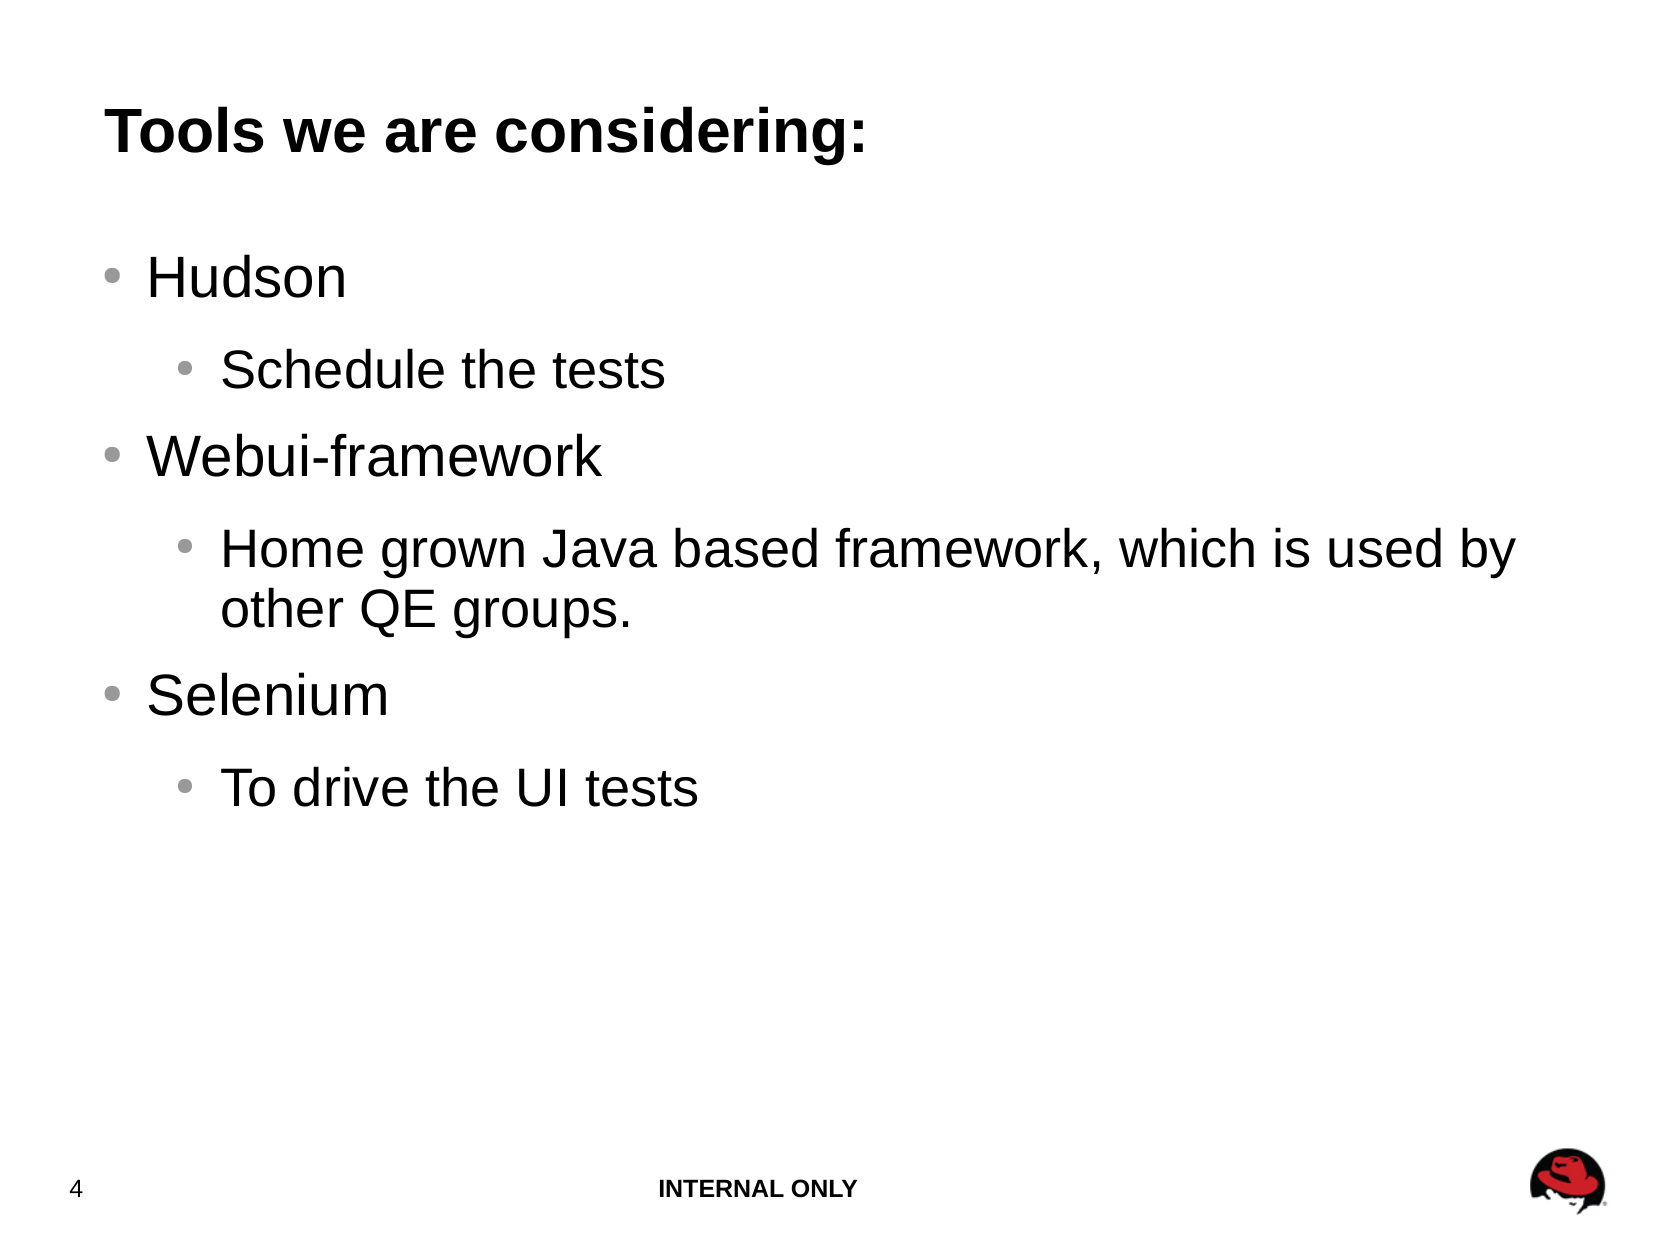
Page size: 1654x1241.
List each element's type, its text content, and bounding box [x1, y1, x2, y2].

list Hudson Schedule the tests Webui-framework Home grown Java based framework, which is used by other QE groups. Selenium To drive the UI tests [86, 244, 1576, 1039]
title Tools we are considering: [82, 37, 1571, 226]
picture [1529, 1146, 1613, 1224]
